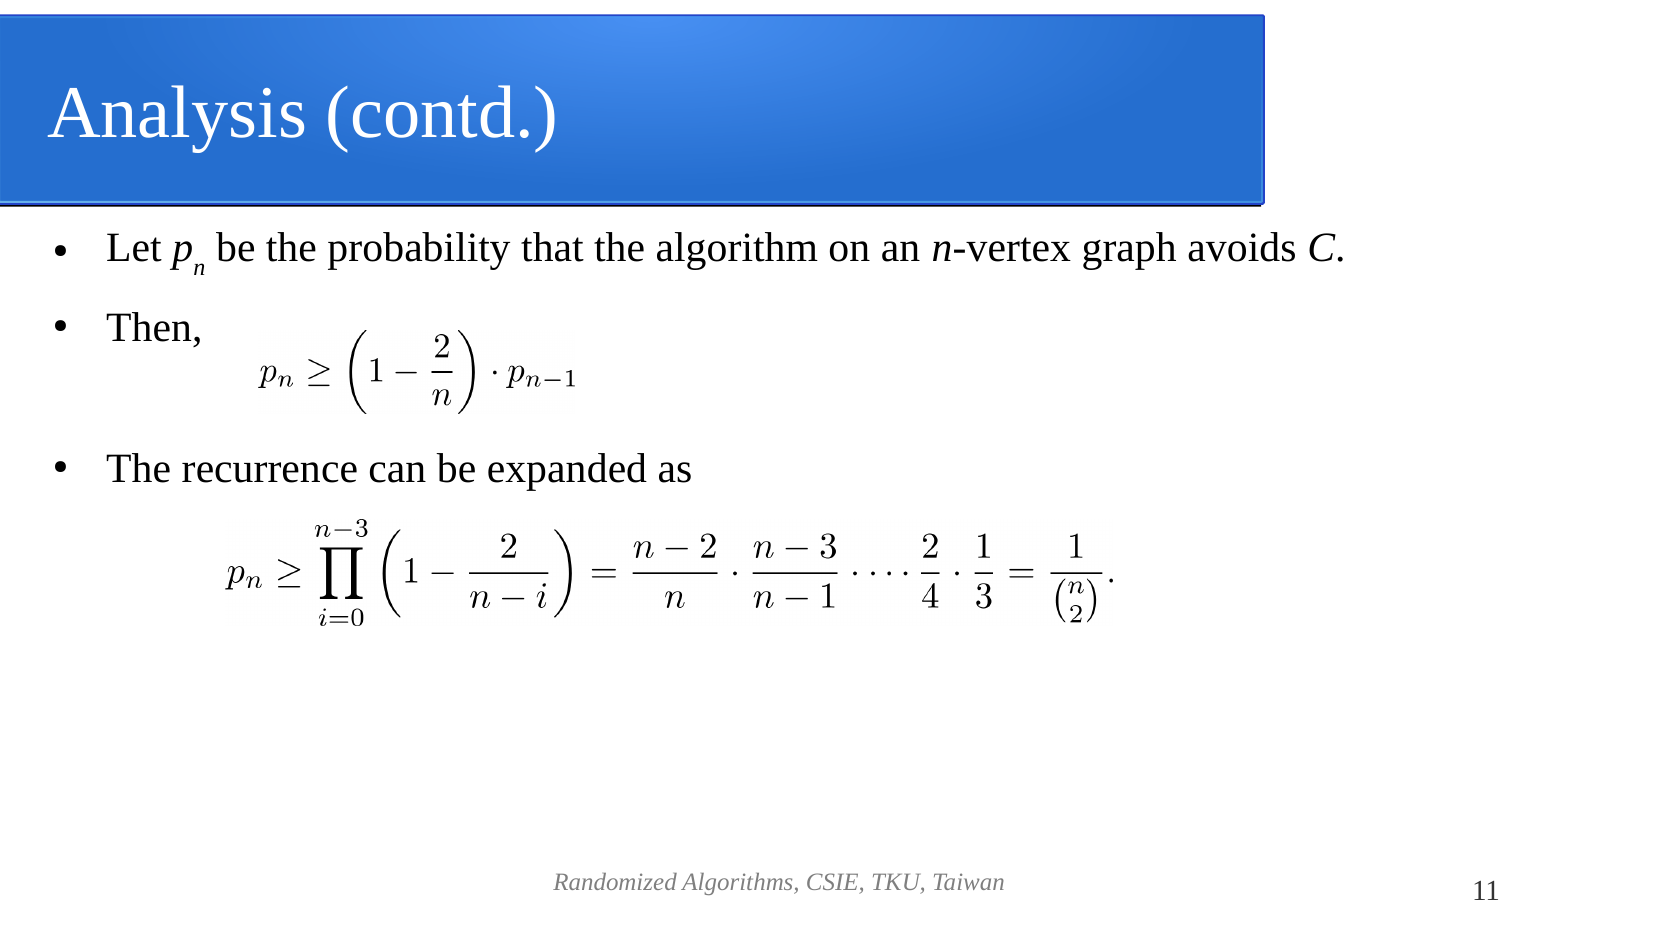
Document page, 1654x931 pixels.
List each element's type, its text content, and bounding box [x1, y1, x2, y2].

title Analysis (contd.) [47, 35, 1199, 189]
picture [225, 519, 1113, 626]
picture [258, 330, 575, 414]
list Let pn be the probability that the algorithm on an n-vertex graph avoids C. Then, The recurrence can be expanded as [35, 224, 1524, 764]
